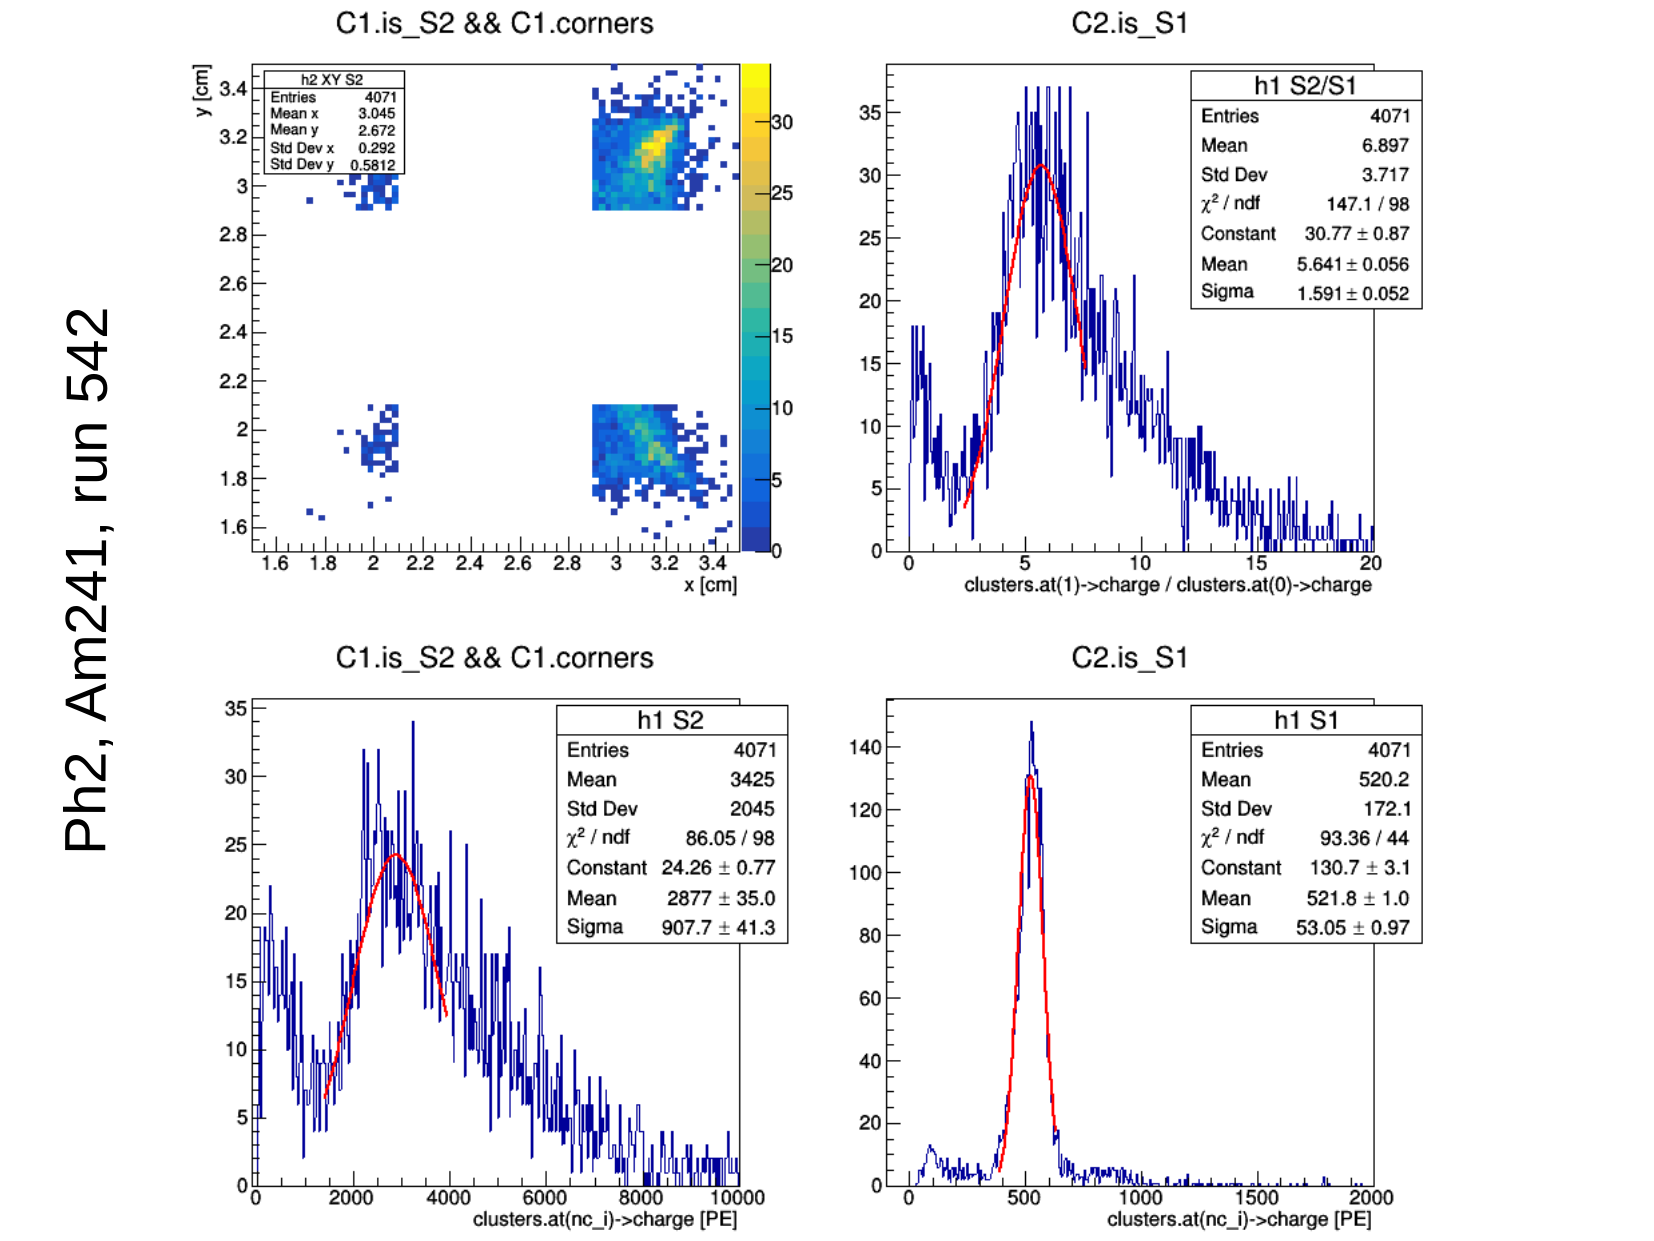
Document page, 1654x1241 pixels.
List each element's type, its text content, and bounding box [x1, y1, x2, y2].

text_box Ph2, Am241, run 542 [45, 240, 181, 923]
picture [185, 0, 1435, 1239]
